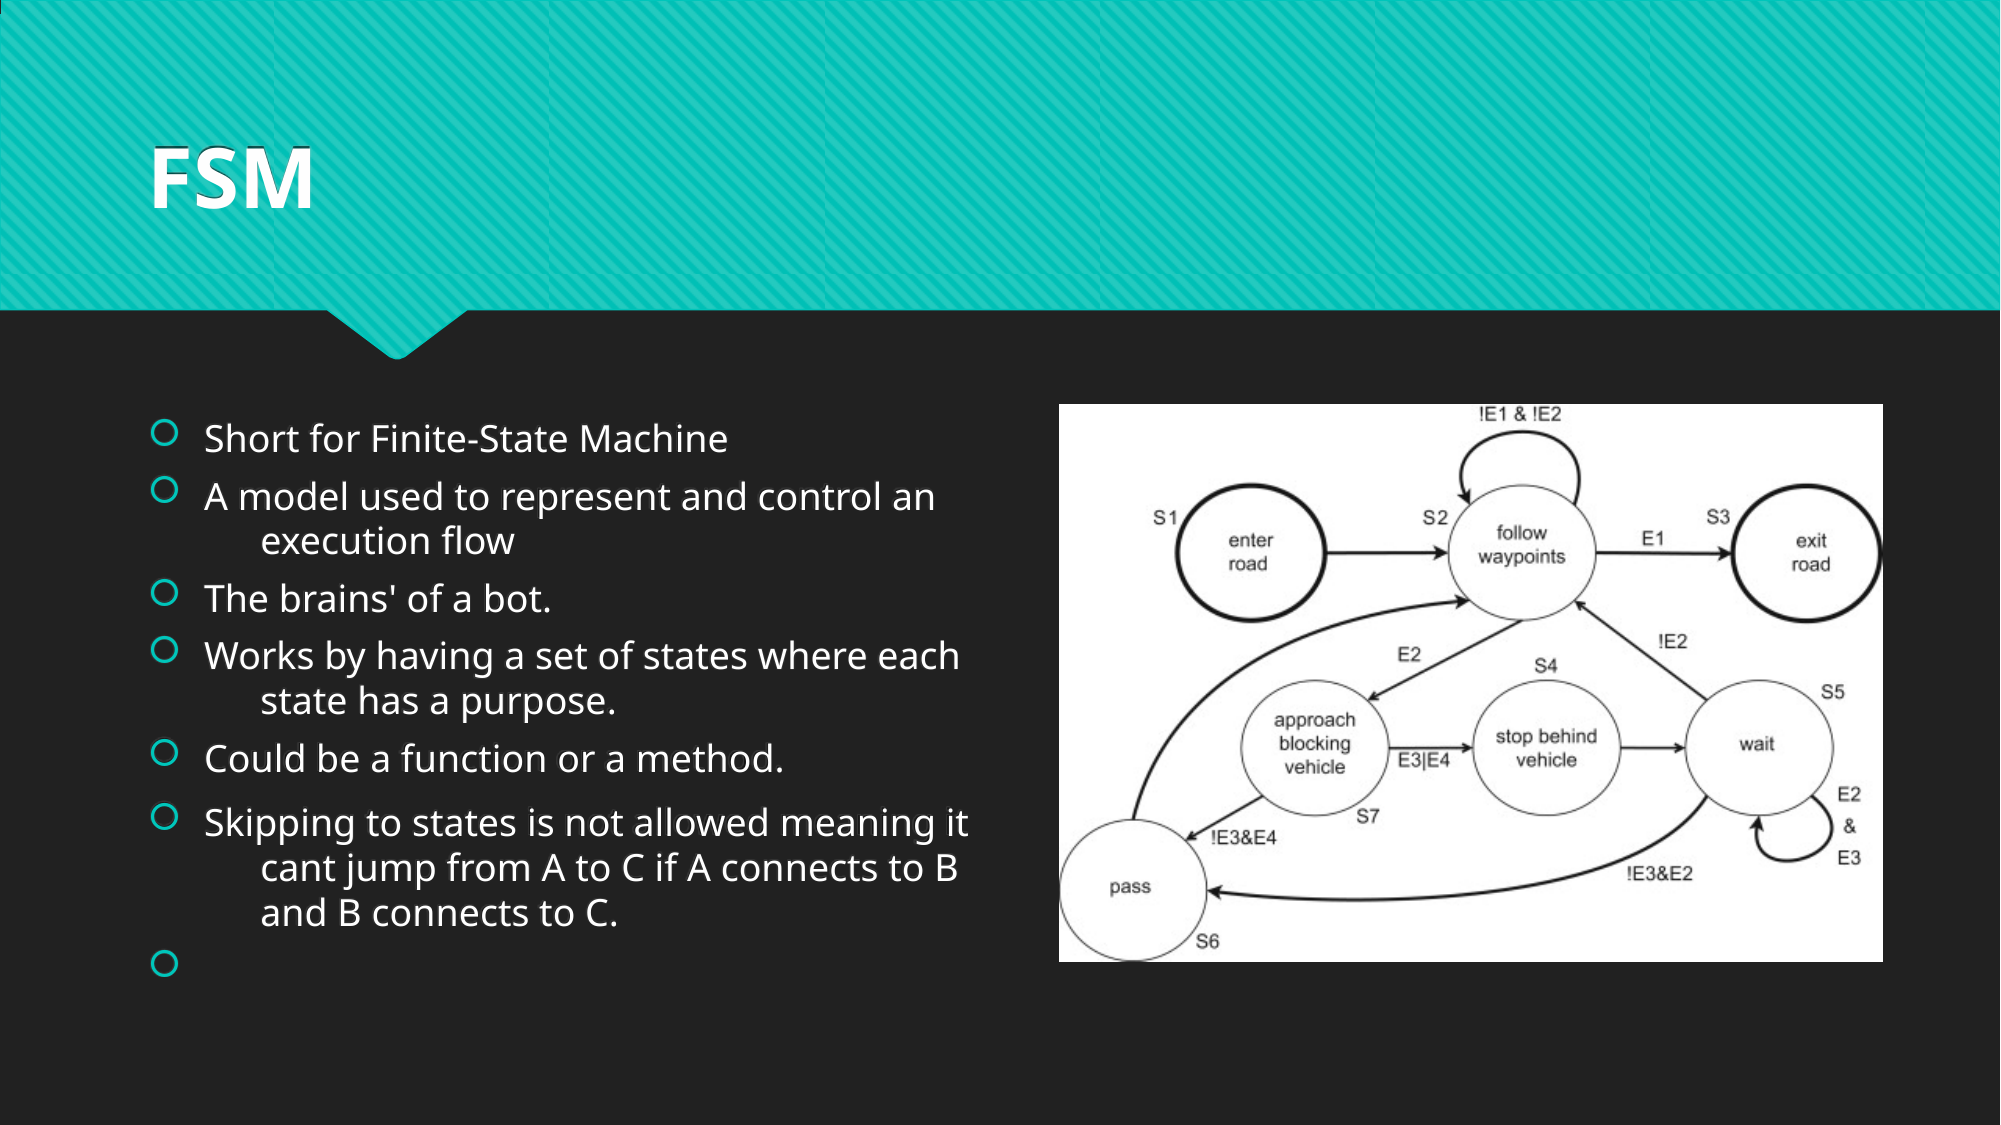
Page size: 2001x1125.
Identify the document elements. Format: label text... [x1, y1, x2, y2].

picture [1059, 404, 1883, 962]
list Short for Finite-State Machine A model used to represent and control an execution flow The brains' of a bot. Works by having a set of states where each state has a purpose. Could be a function or a method. Skipping to states is not allowed meaning it cant jump from A to C if A connects to B and B connects to C. [132, 404, 1025, 1002]
title FSM [132, 73, 1868, 233]
